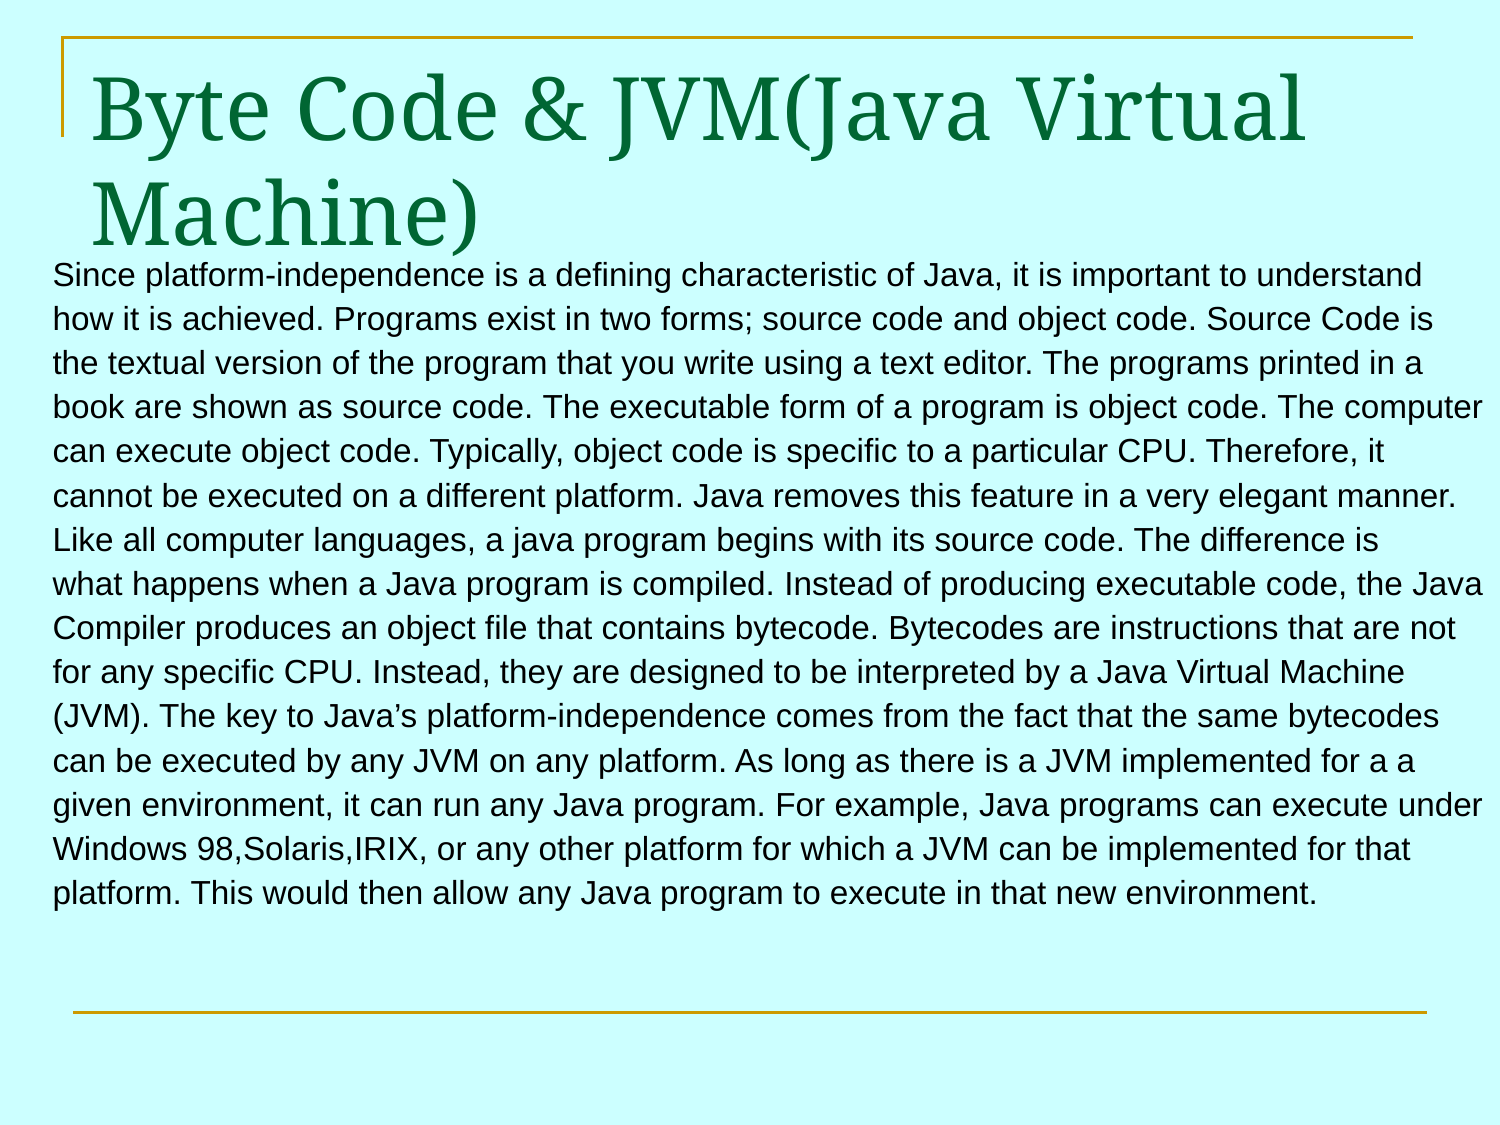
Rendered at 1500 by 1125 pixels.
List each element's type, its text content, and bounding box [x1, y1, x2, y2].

title Byte Code & JVM(Java Virtual Machine) [75, 45, 1500, 150]
list Since platform-independence is a defining characteristic of Java, it is important to understand how it is achieved. Programs exist in two forms; source code and object code. Source Code is the textual version of the program that you write using a text editor. The programs printed in a book are shown as source code. The executable form of a program is object code. The computer can execute object code. Typically, object code is specific to a particular CPU. Therefore, it cannot be executed on a different platform. Java removes this feature in a very elegant manner. Like all computer languages, a java program begins with its source code. The difference is what happens when a Java program is compiled. Instead of producing executable code, the Java Compiler produces an object file that contains bytecode. Bytecodes are instructions that are not for any specific CPU. Instead, they are designed to be interpreted by a Java Virtual Machine (JVM). The key to Java’s platform-independence comes from the fact that the same bytecodes can be executed by any JVM on any platform. As long as there is a JVM implemented for a a given environment, it can run any Java program. For example, Java programs can execute under Windows 98,Solaris,IRIX, or any other platform for which a JVM can be implemented for that platform. This would then allow any Java program to execute in that new environment. [37, 249, 1500, 1075]
